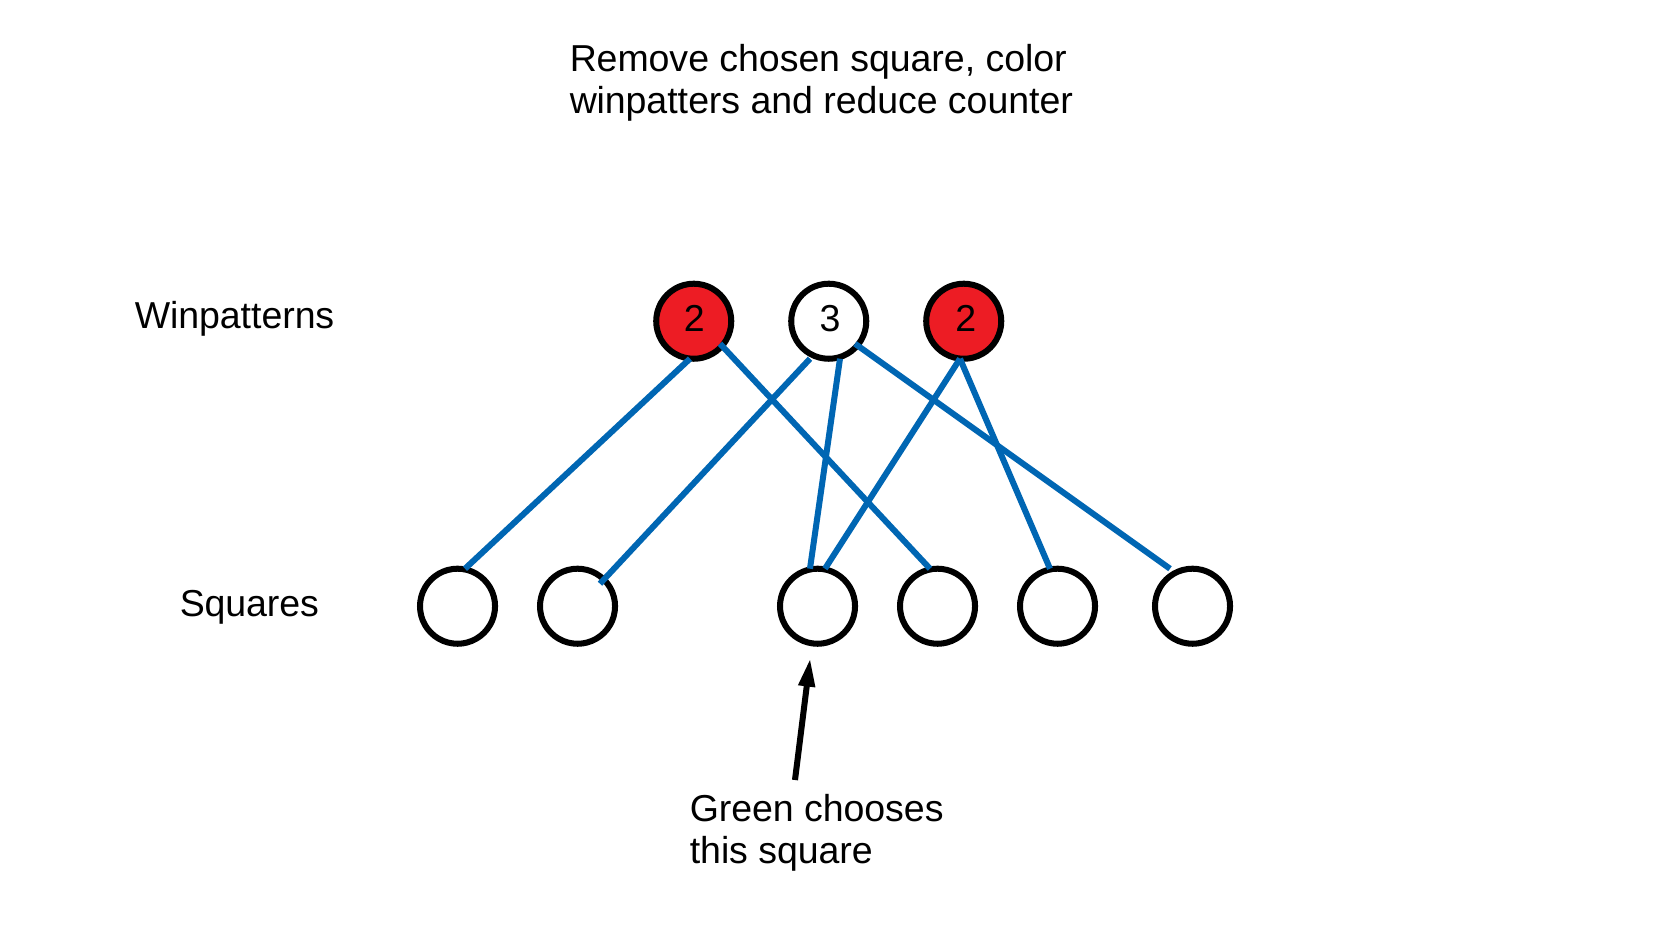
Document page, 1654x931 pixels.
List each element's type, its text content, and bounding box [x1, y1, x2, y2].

text_box [674, 283, 713, 289]
text_box 3 [804, 289, 850, 363]
text_box Remove chosen square, color winpatters and reduce counter [555, 30, 1141, 129]
text_box 2 [669, 289, 715, 363]
text_box Winpatterns [120, 286, 376, 344]
text_box [944, 283, 983, 289]
text_box 2 [940, 289, 986, 363]
text_box Green chooses this square [675, 780, 976, 921]
text_box [715, 290, 732, 353]
text_box [656, 293, 669, 350]
text_box [986, 291, 1002, 352]
text_box [926, 292, 940, 351]
text_box Squares [165, 574, 346, 674]
